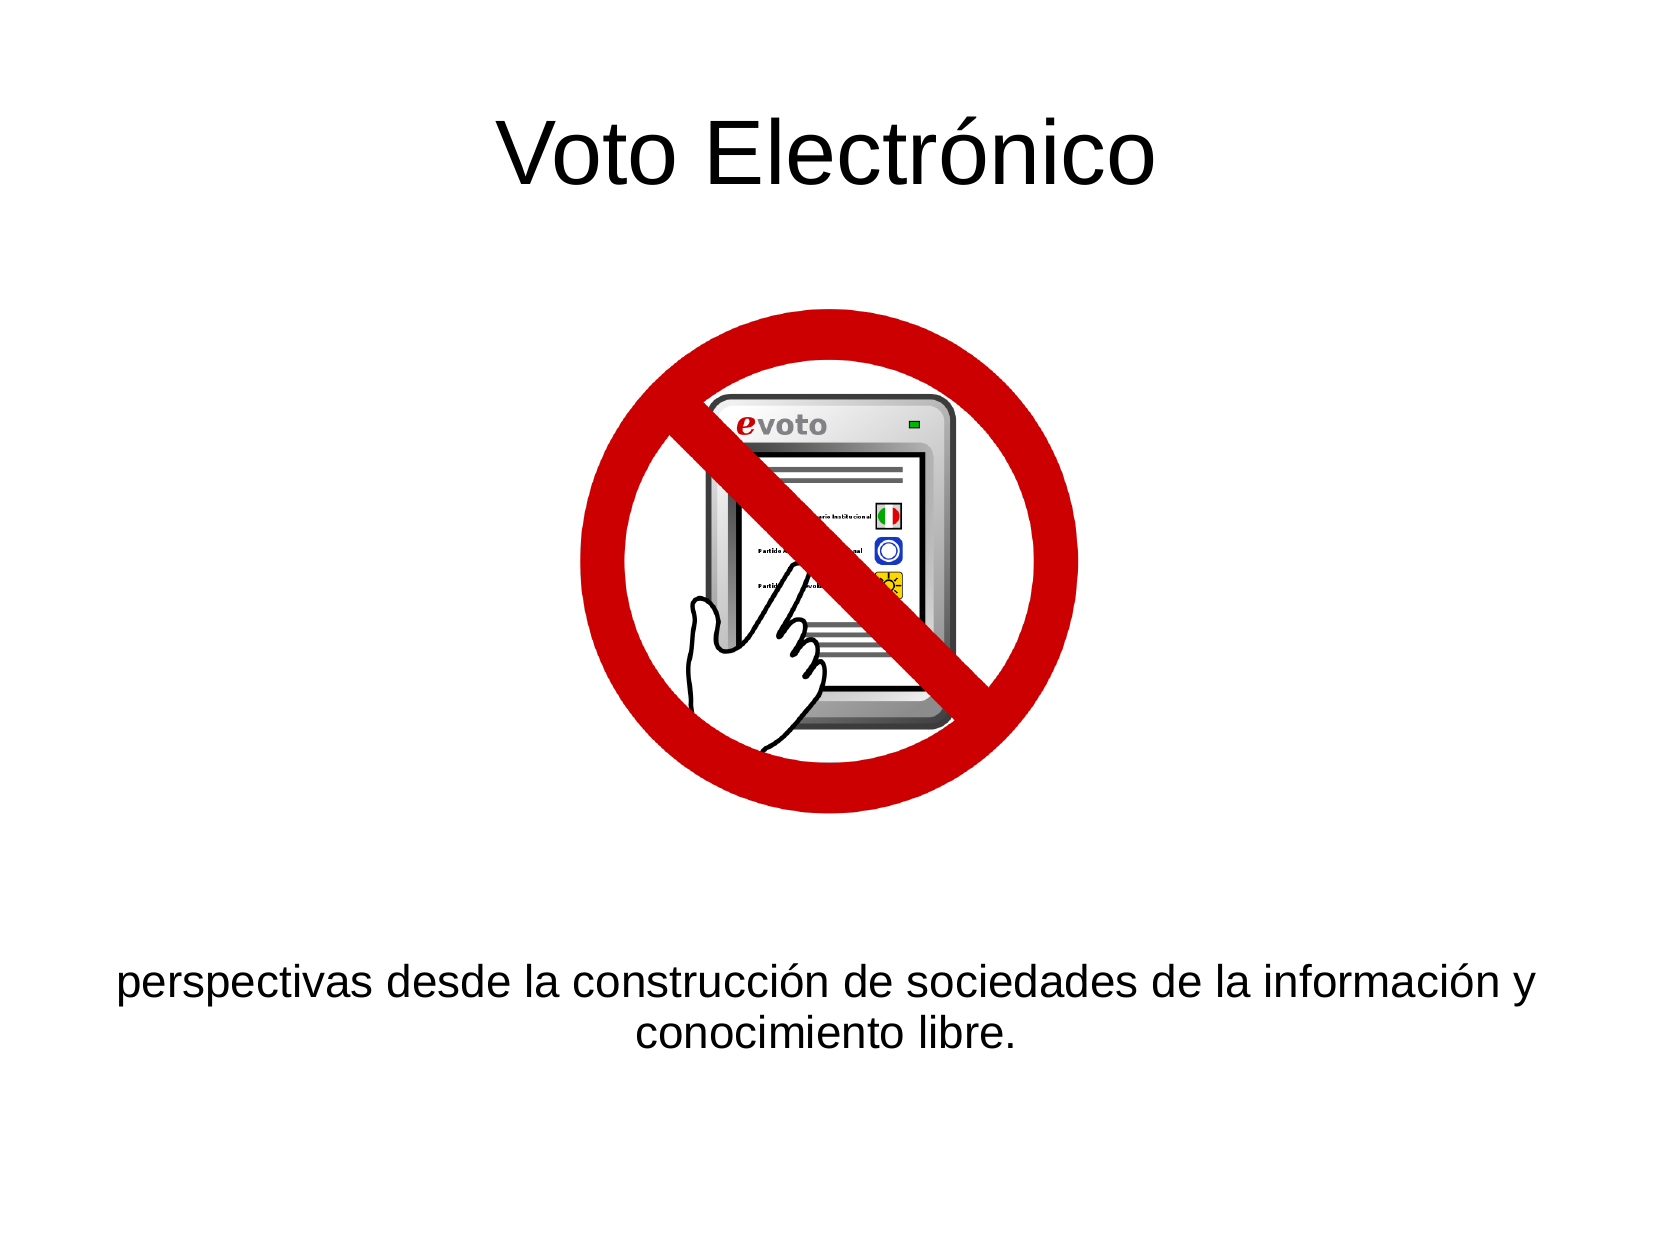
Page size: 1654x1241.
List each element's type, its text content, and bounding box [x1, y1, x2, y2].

subtitle perspectivas desde la construcción de sociedades de la información y conocimiento libre. [82, 290, 1571, 1109]
title Voto Electrónico [82, 49, 1571, 257]
picture [531, 265, 1123, 857]
